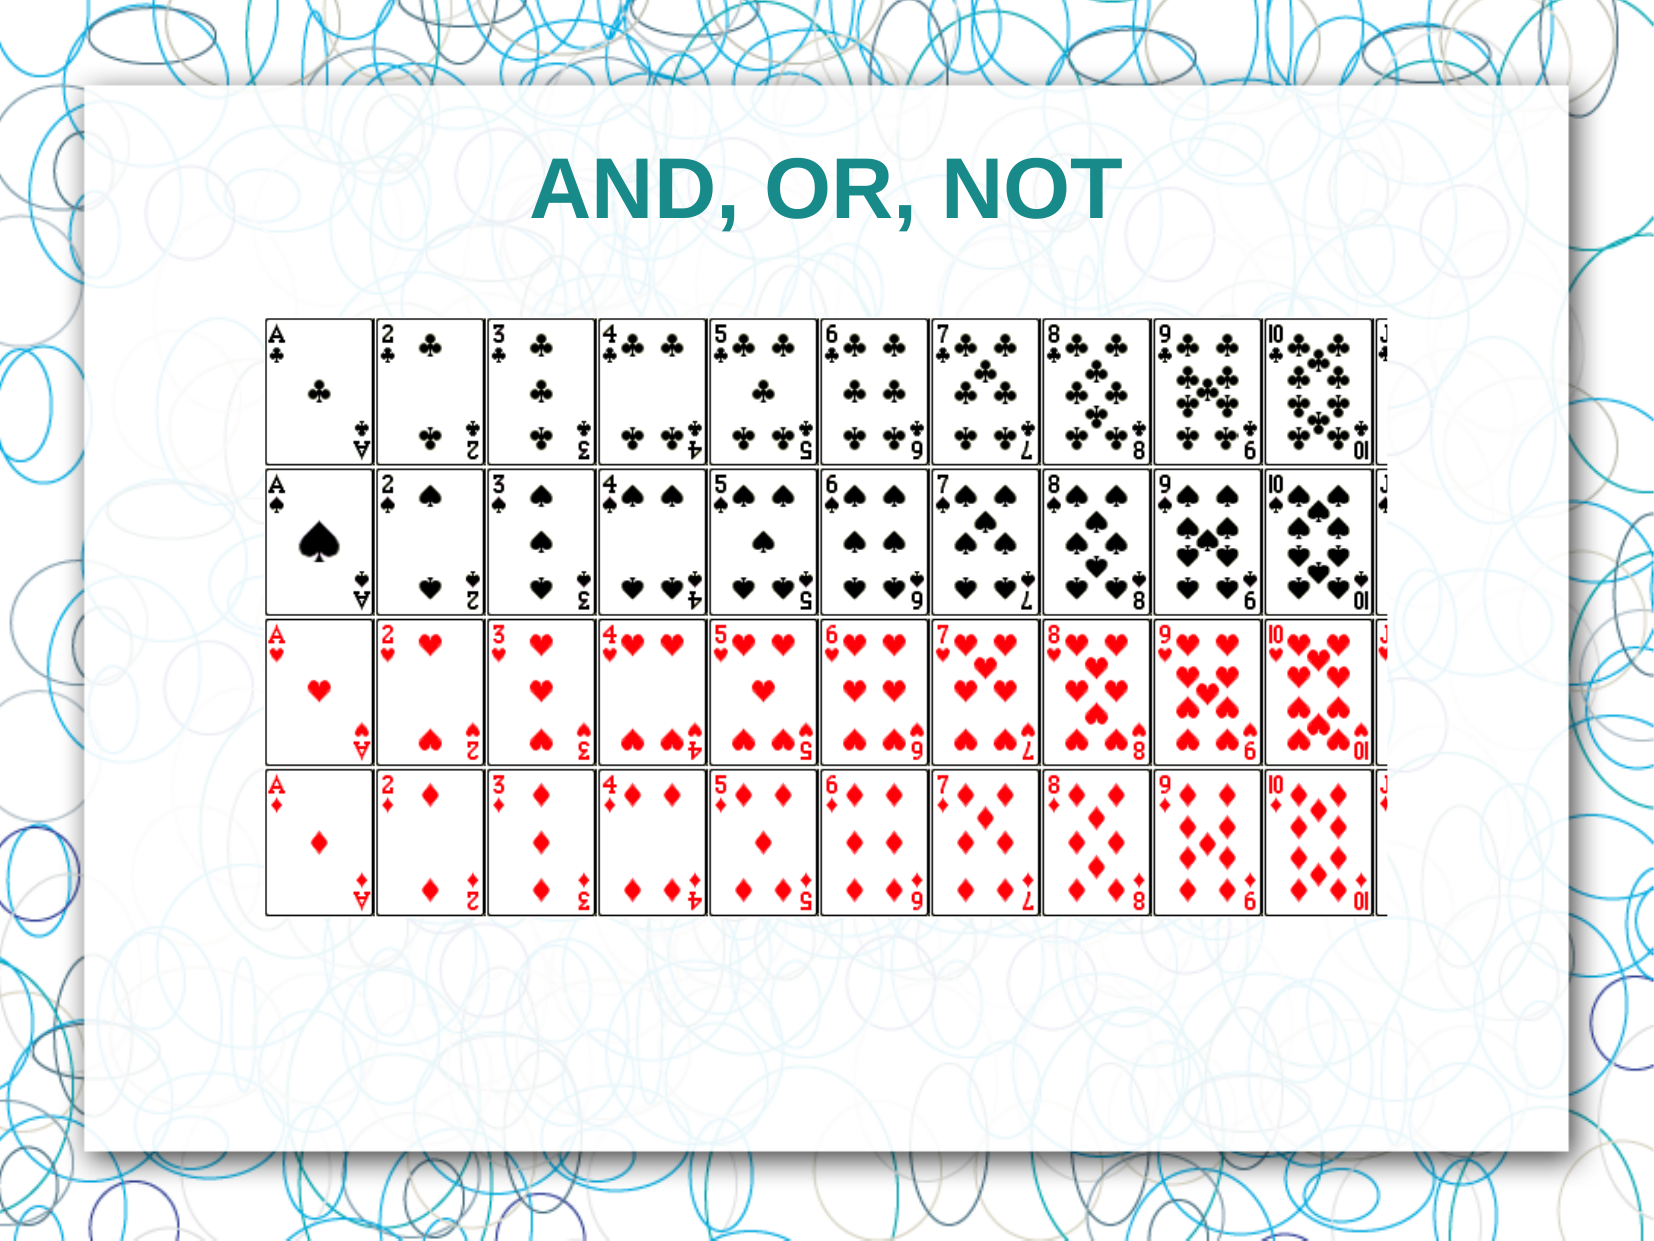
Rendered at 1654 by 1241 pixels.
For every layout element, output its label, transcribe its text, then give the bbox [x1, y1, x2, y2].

title AND, OR, NOT [82, 84, 1571, 292]
picture [0, 0, 1654, 1241]
